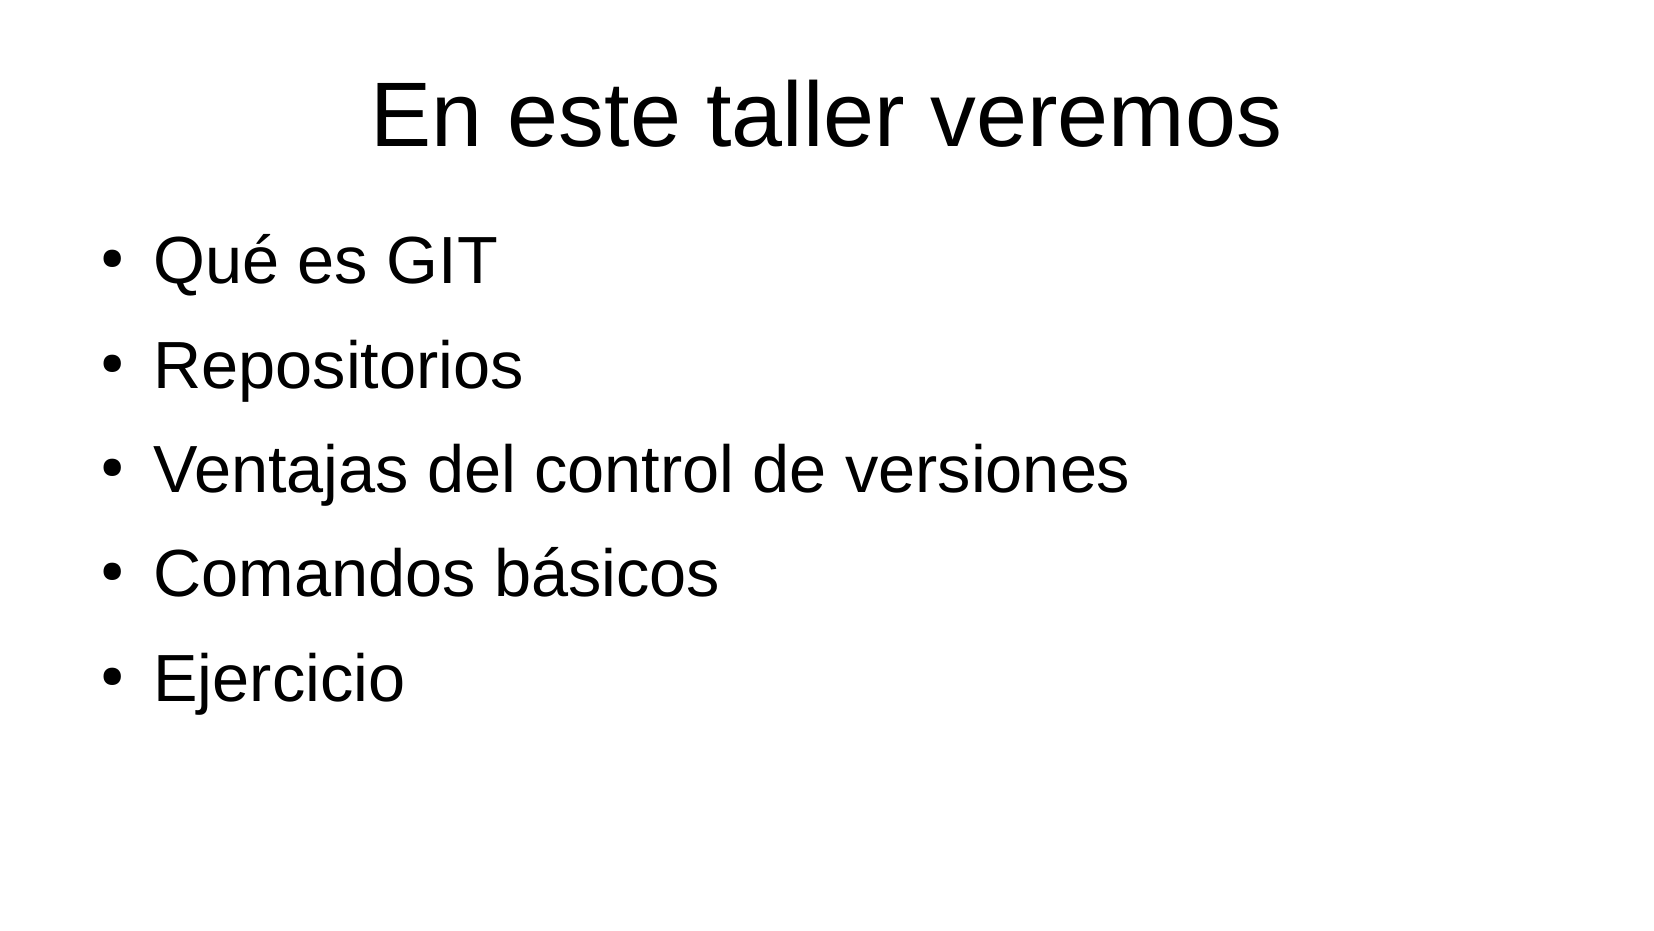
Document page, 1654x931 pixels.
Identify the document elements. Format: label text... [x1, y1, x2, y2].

list Qué es GIT Repositorios Ventajas del control de versiones Comandos básicos Ejercicio [82, 223, 1571, 763]
title En este taller veremos [82, 37, 1571, 193]
